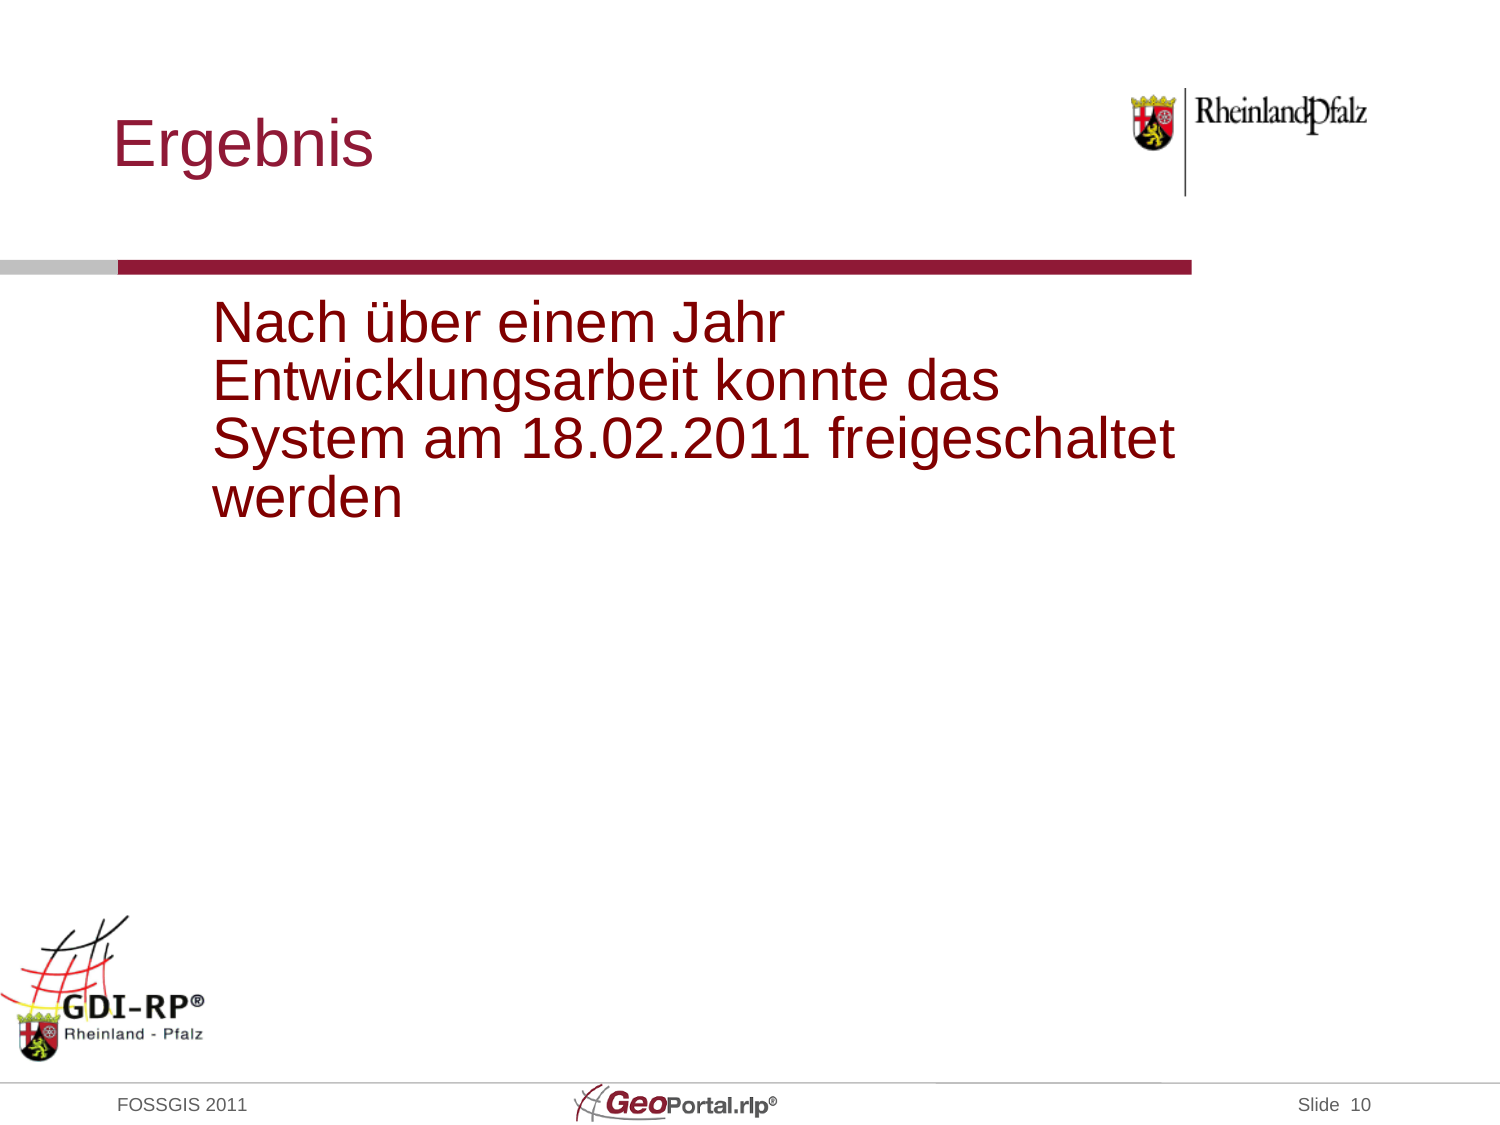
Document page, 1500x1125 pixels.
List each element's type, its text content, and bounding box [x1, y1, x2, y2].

picture [0, 915, 207, 1063]
title Ergebnis [112, 63, 1071, 224]
list Nach über einem Jahr Entwicklungsarbeit konnte das System am 18.02.2011 freigeschaltet werden [212, 295, 1196, 1125]
picture [1131, 88, 1447, 198]
